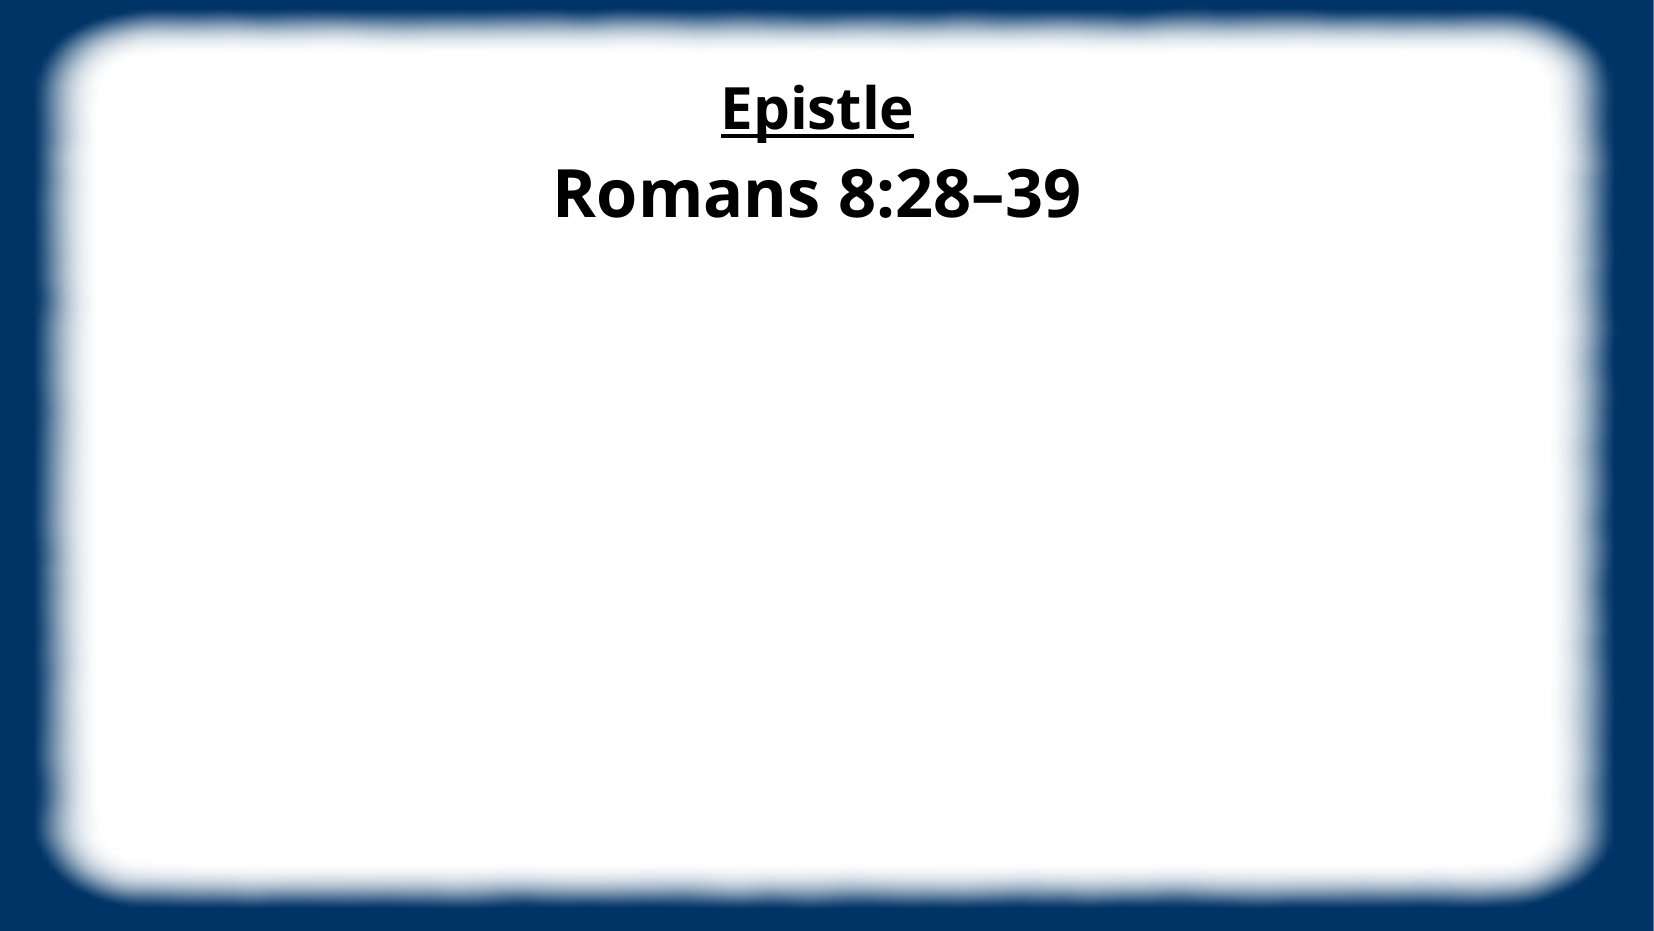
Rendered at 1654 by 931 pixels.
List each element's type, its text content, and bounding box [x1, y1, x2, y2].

picture [0, 0, 1654, 931]
text_box Epistle Romans 8:28–39 [90, 60, 1546, 241]
